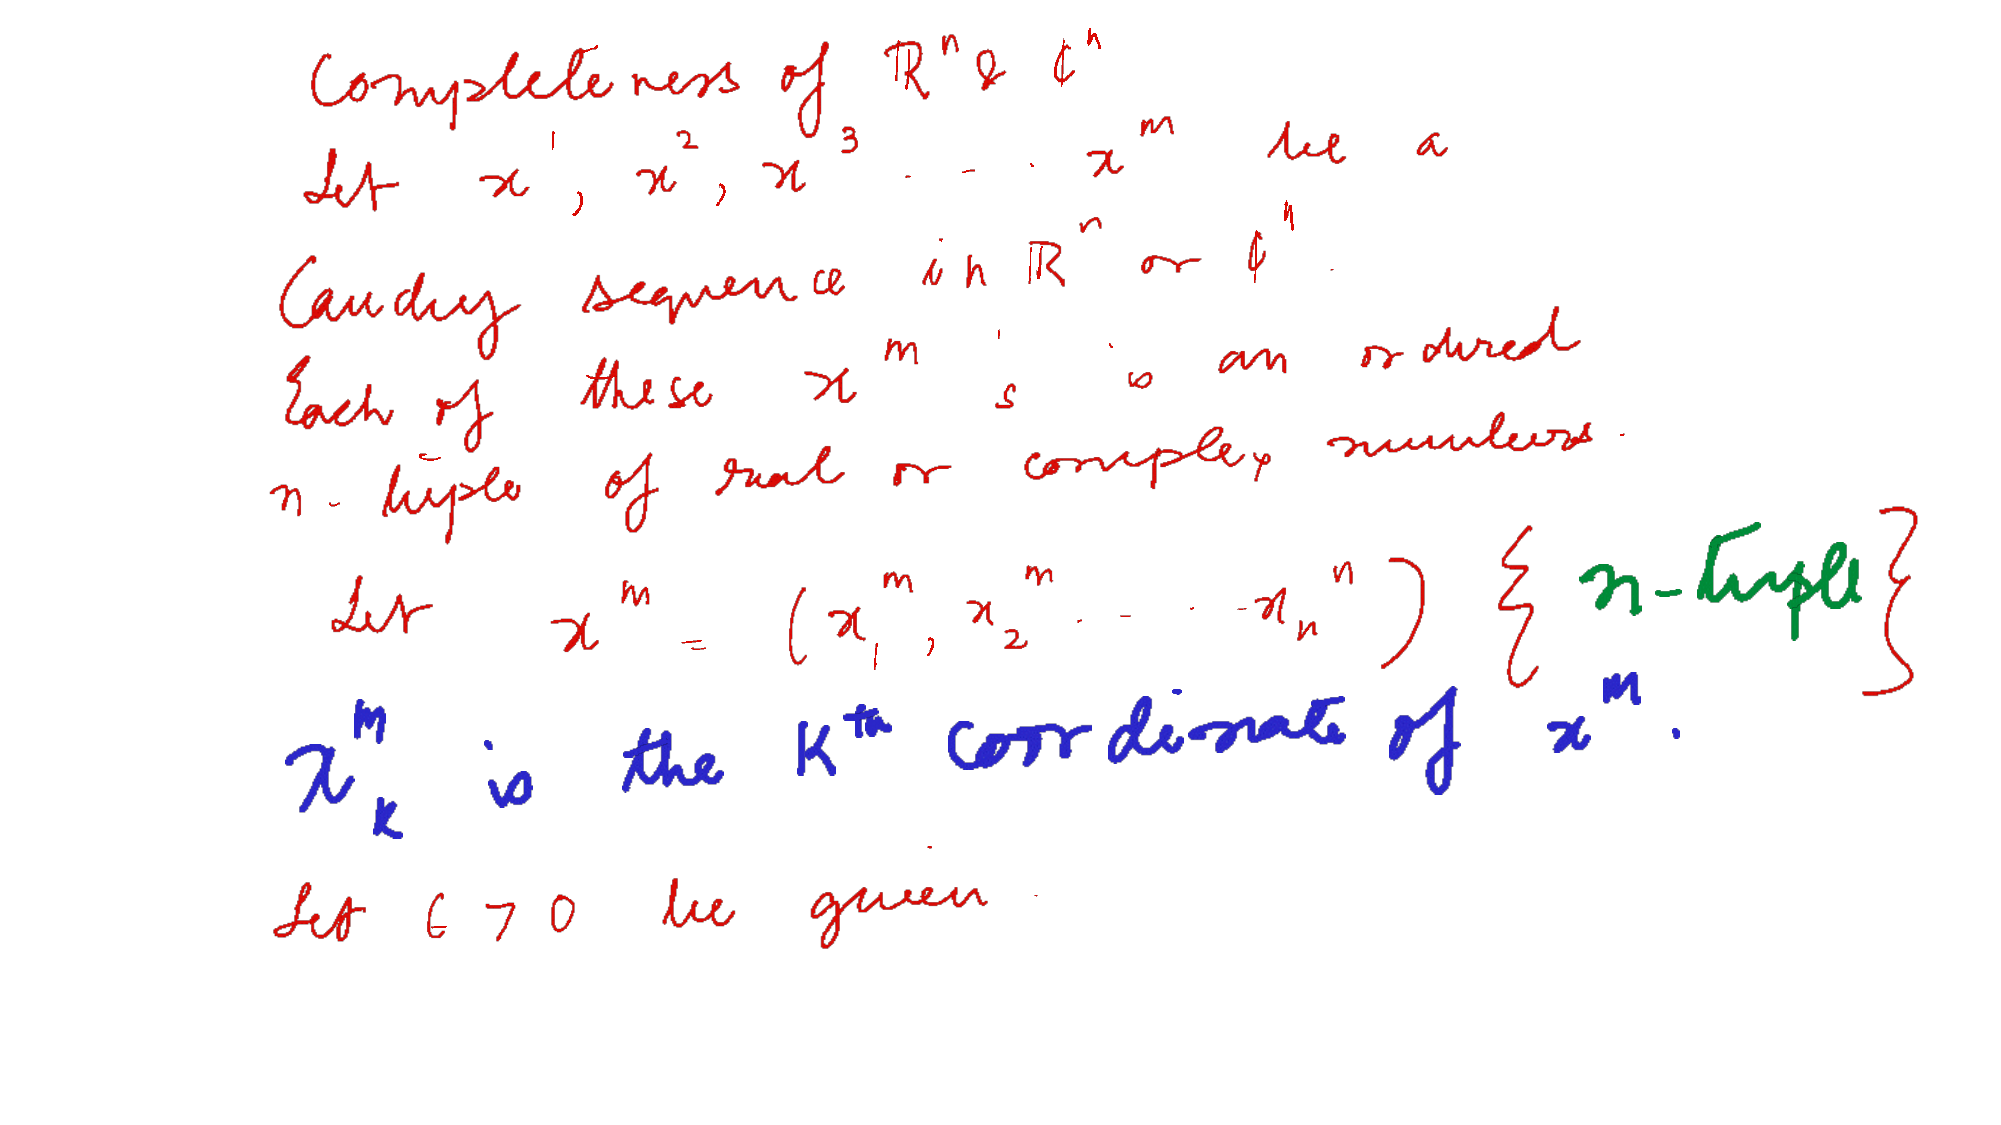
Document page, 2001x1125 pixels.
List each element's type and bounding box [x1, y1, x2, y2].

picture [1547, 716, 1591, 753]
picture [948, 721, 1092, 770]
picture [1172, 689, 1182, 695]
picture [656, 872, 742, 934]
picture [616, 575, 655, 612]
picture [1329, 556, 1357, 589]
picture [325, 569, 440, 640]
picture [1243, 225, 1271, 290]
picture [1024, 235, 1071, 293]
picture [274, 249, 527, 436]
picture [473, 163, 535, 203]
picture [268, 876, 373, 948]
picture [1279, 195, 1298, 237]
picture [711, 179, 729, 212]
picture [662, 371, 718, 413]
picture [1603, 672, 1641, 705]
picture [756, 154, 812, 197]
picture [377, 373, 527, 550]
picture [625, 56, 747, 104]
picture [1416, 300, 1588, 369]
picture [548, 126, 558, 156]
picture [1049, 34, 1080, 94]
picture [937, 29, 963, 60]
picture [775, 35, 834, 145]
picture [1327, 266, 1336, 273]
picture [677, 637, 710, 653]
picture [990, 378, 1021, 414]
picture [422, 887, 453, 944]
picture [1389, 686, 1461, 795]
picture [1019, 421, 1276, 495]
picture [1108, 696, 1184, 764]
picture [1293, 615, 1322, 646]
picture [1672, 728, 1680, 739]
picture [575, 270, 805, 331]
picture [922, 633, 938, 662]
picture [1616, 430, 1628, 438]
picture [878, 567, 919, 598]
picture [804, 881, 995, 955]
picture [1115, 613, 1135, 619]
picture [285, 699, 386, 814]
picture [324, 499, 344, 509]
picture [1411, 127, 1454, 162]
picture [1697, 501, 1924, 702]
picture [995, 324, 1002, 343]
picture [1188, 696, 1346, 753]
picture [843, 704, 892, 738]
picture [1579, 564, 1642, 616]
picture [306, 41, 621, 137]
picture [1655, 589, 1682, 597]
picture [1186, 604, 1197, 612]
picture [1136, 251, 1207, 279]
picture [567, 187, 587, 222]
picture [1213, 343, 1293, 379]
picture [1083, 23, 1105, 55]
picture [546, 889, 580, 938]
picture [1123, 367, 1157, 393]
picture [918, 253, 948, 291]
picture [484, 740, 494, 750]
picture [887, 458, 958, 491]
picture [373, 797, 403, 839]
picture [961, 596, 1033, 654]
picture [822, 601, 881, 676]
picture [971, 44, 1011, 97]
picture [797, 721, 836, 776]
picture [1027, 159, 1037, 170]
picture [879, 35, 936, 106]
picture [923, 843, 936, 851]
picture [901, 173, 914, 180]
picture [1375, 551, 1431, 676]
picture [1356, 341, 1410, 374]
picture [1105, 340, 1116, 351]
picture [1261, 115, 1353, 169]
picture [836, 121, 862, 159]
picture [671, 126, 704, 154]
picture [798, 362, 862, 409]
picture [622, 728, 724, 793]
picture [935, 235, 946, 245]
picture [488, 771, 533, 808]
picture [1021, 561, 1059, 591]
picture [297, 142, 406, 217]
picture [710, 440, 852, 502]
picture [1134, 111, 1180, 142]
picture [1031, 892, 1040, 899]
picture [264, 479, 307, 522]
picture [879, 333, 924, 370]
picture [1320, 406, 1600, 463]
picture [957, 166, 980, 176]
picture [630, 160, 682, 200]
picture [1074, 212, 1107, 238]
picture [480, 897, 520, 946]
picture [784, 581, 812, 671]
picture [1233, 582, 1292, 630]
picture [808, 263, 851, 300]
picture [599, 446, 665, 540]
picture [961, 249, 991, 295]
picture [546, 607, 605, 659]
picture [1073, 616, 1086, 626]
picture [1492, 520, 1545, 694]
picture [1082, 144, 1130, 184]
picture [574, 352, 661, 415]
